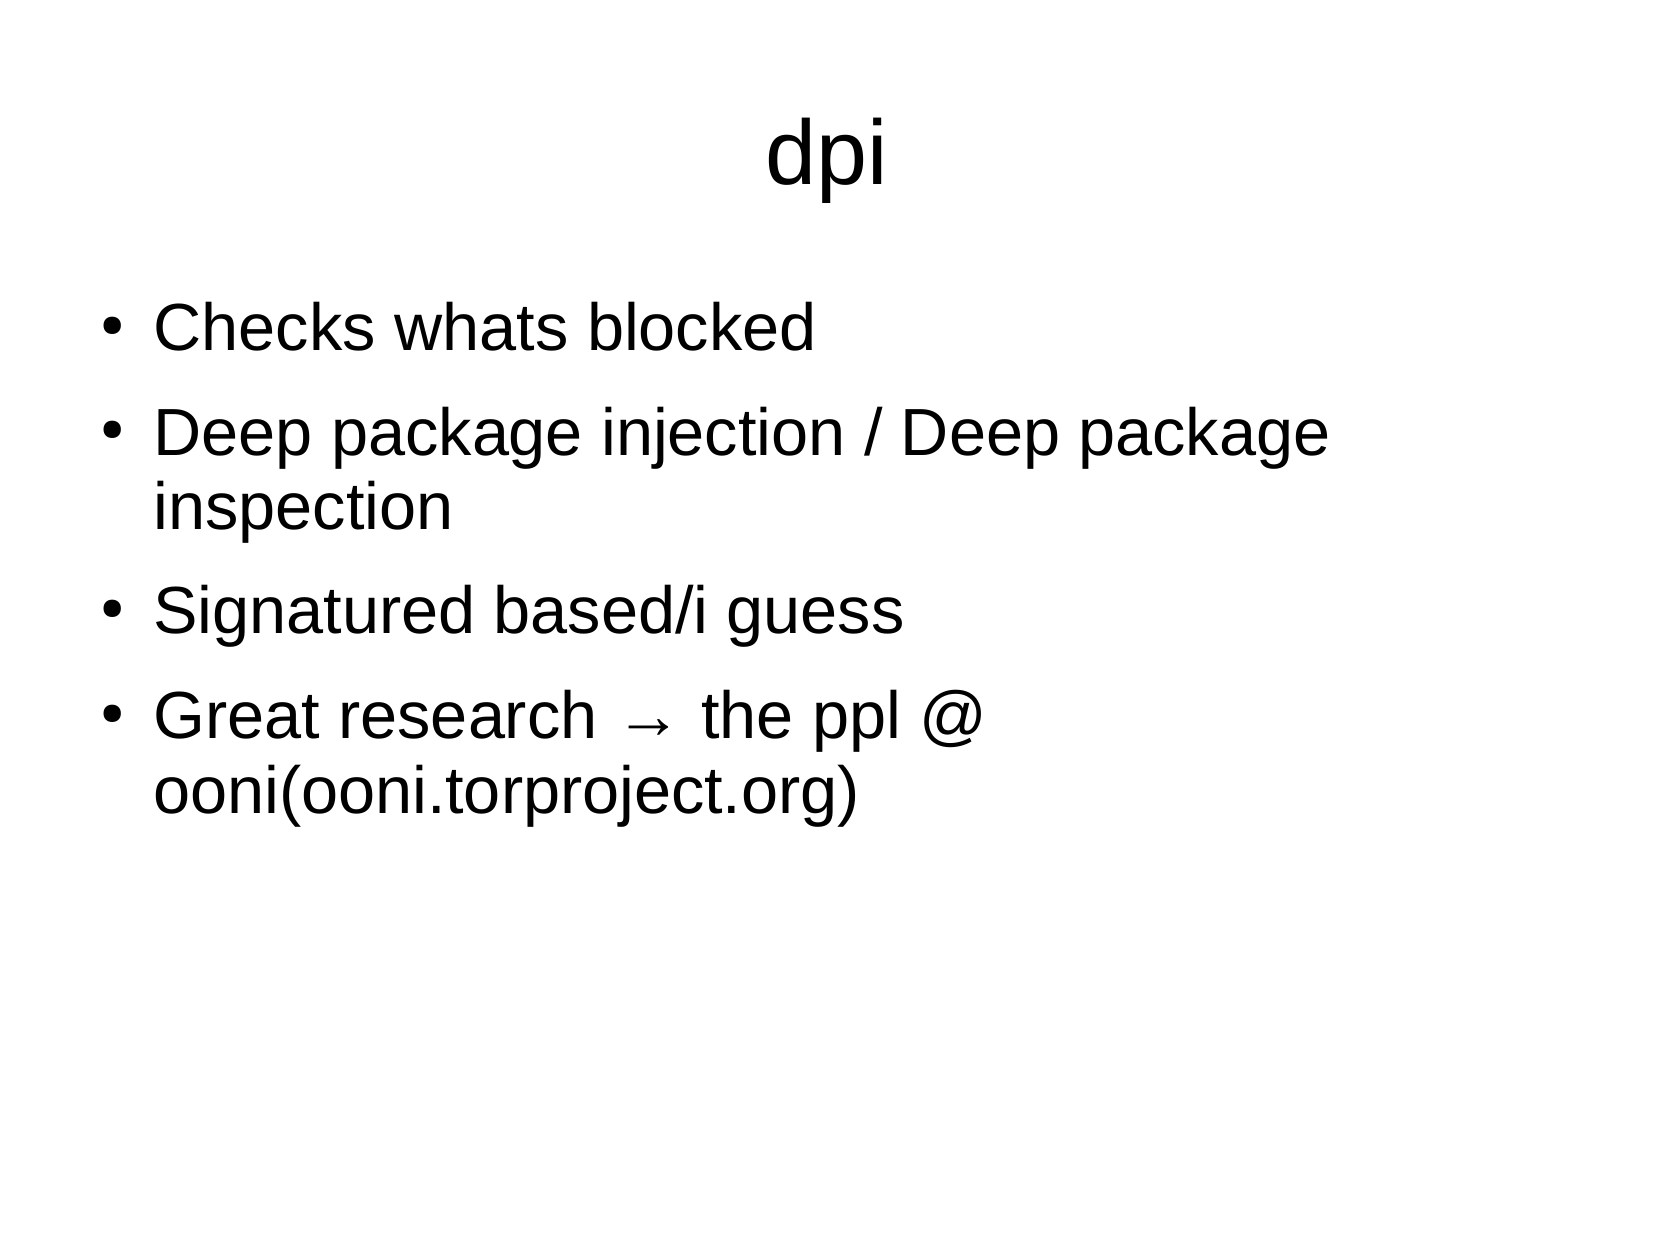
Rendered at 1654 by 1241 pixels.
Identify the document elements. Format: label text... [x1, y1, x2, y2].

title dpi [82, 49, 1571, 257]
list Checks whats blocked Deep package injection / Deep package inspection Signatured based/i guess Great research → the ppl @ ooni(ooni.torproject.org) [82, 290, 1571, 1010]
